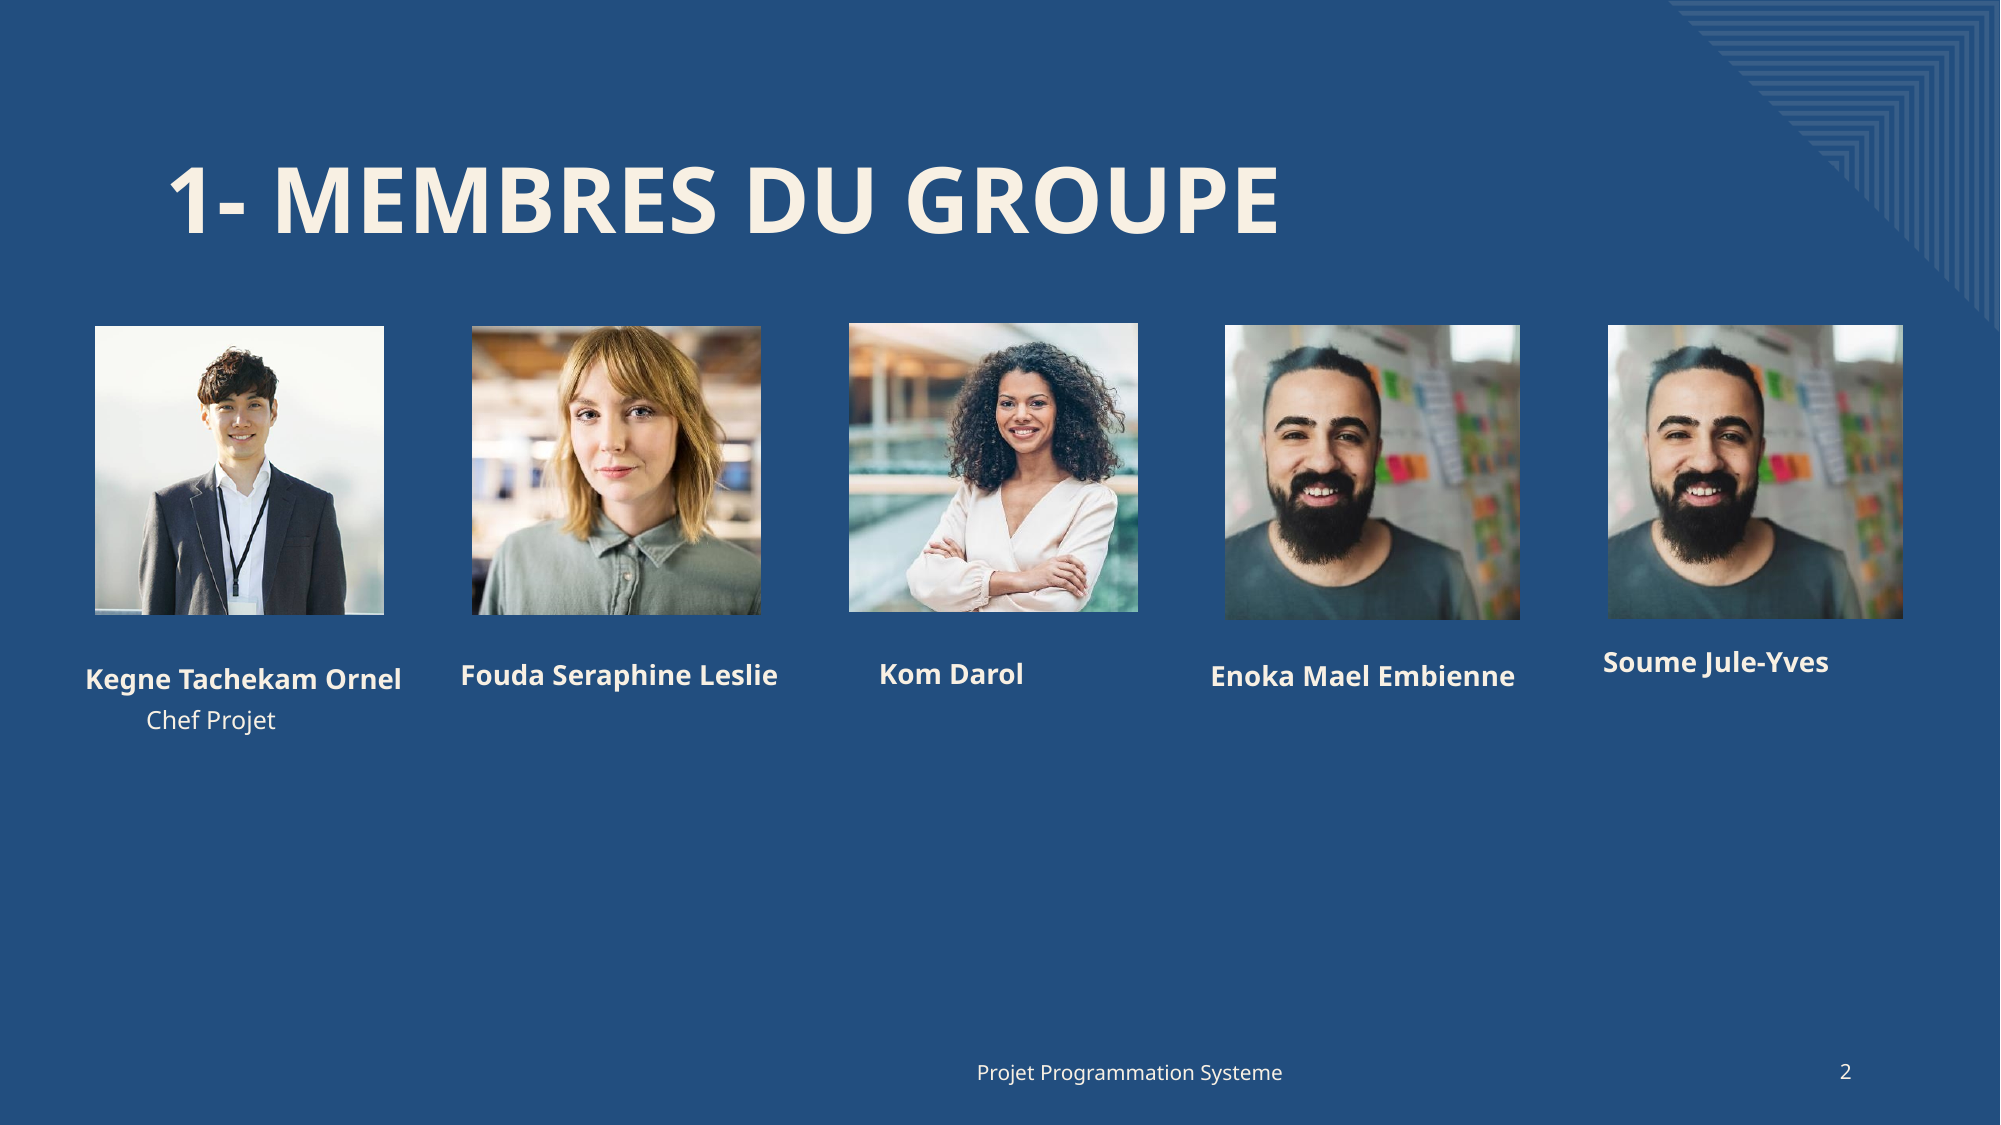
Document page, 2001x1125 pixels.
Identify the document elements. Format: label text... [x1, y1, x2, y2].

picture [95, 326, 384, 615]
list Kom Darol [864, 653, 1090, 699]
picture [849, 323, 1138, 612]
picture [1608, 325, 1903, 619]
picture [472, 326, 761, 615]
list Fouda Seraphine Leslie [445, 654, 821, 700]
list Enoka Mael Embienne [1195, 655, 1571, 701]
picture [1225, 325, 1520, 620]
list Kegne Tachekam Ornel [70, 658, 434, 704]
list Chef Projet [130, 701, 506, 777]
title 1- Membres du Groupe [150, 146, 1851, 365]
list Soume Jule-Yves [1588, 641, 1964, 687]
text_box Projet Programmation Systeme [942, 1041, 1318, 1102]
text_box [1824, 1042, 1900, 1103]
